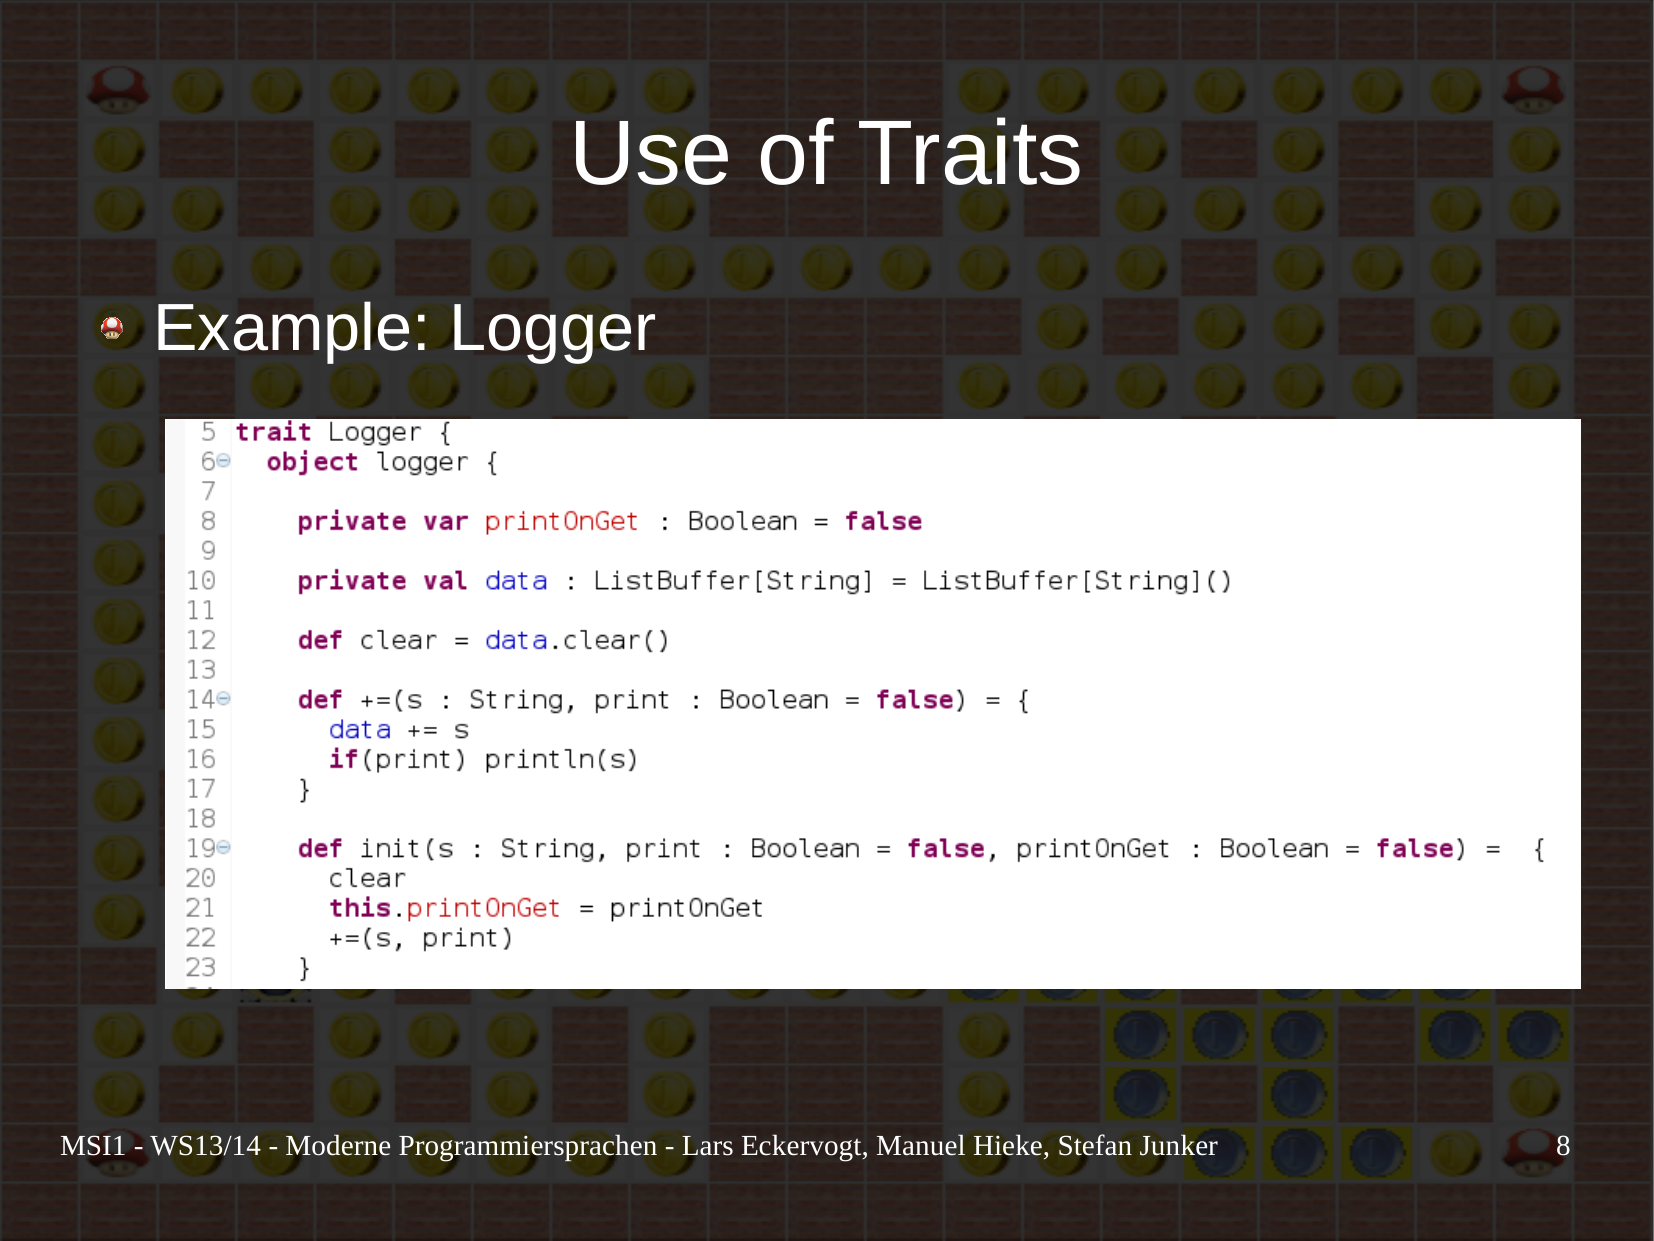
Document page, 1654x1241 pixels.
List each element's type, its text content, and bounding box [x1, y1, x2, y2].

list Example: Logger [82, 290, 1571, 1010]
title Use of Traits [82, 49, 1571, 257]
picture [0, 0, 1654, 1241]
